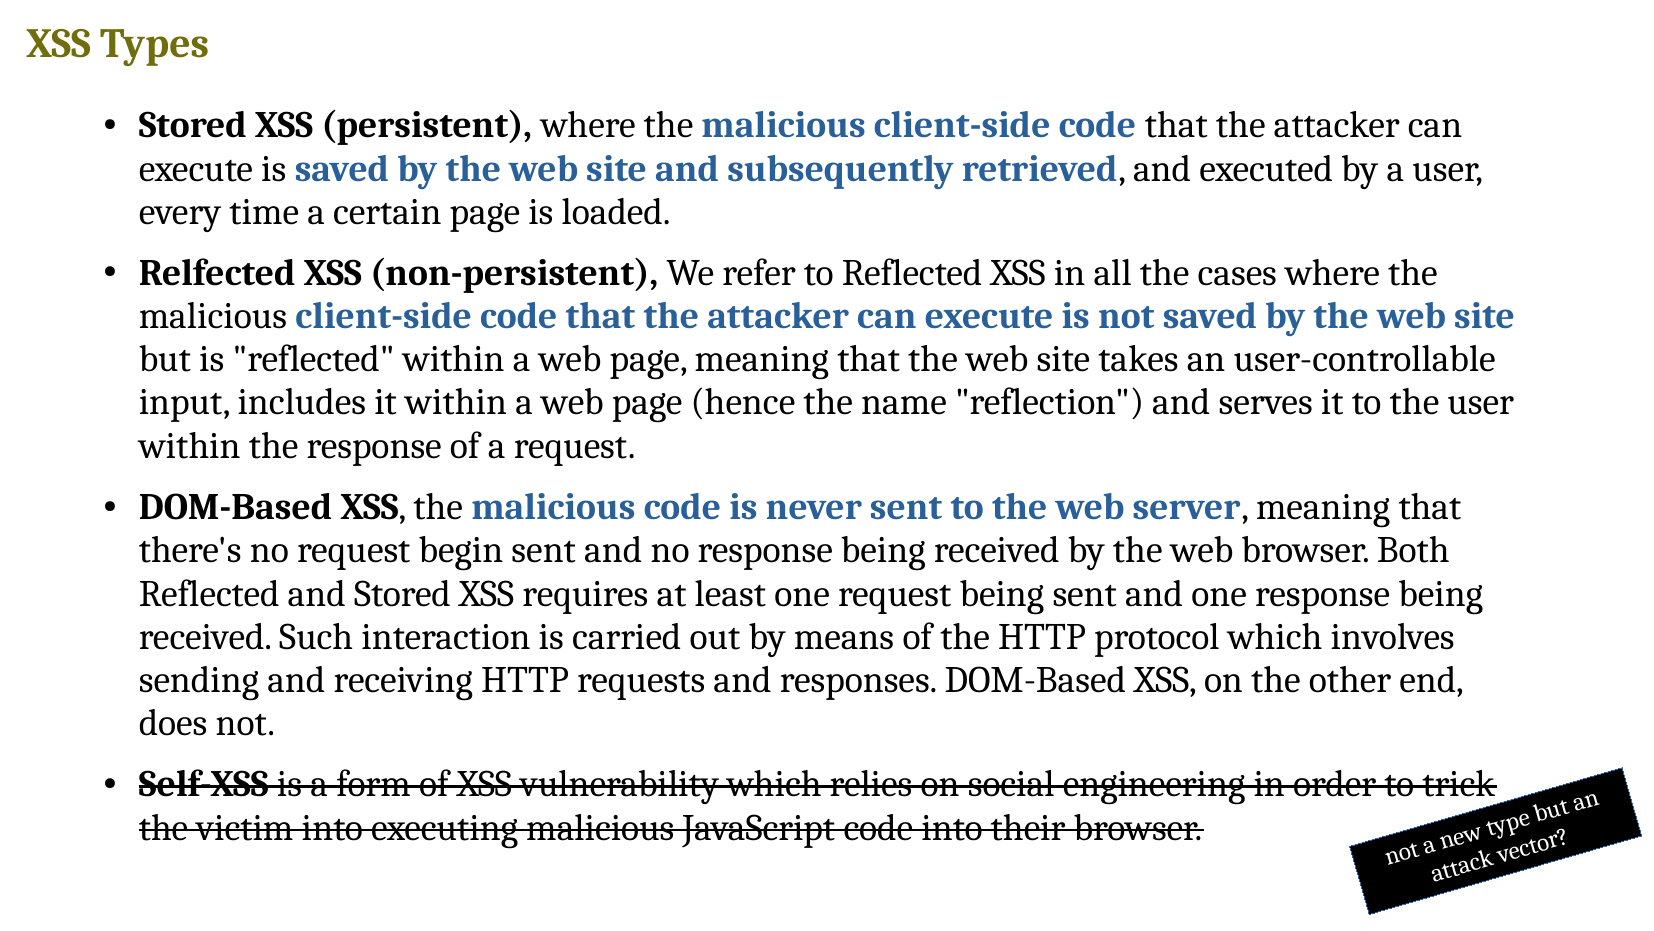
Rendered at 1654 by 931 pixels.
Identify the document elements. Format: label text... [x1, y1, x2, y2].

text_box Stored XSS (persistent), where the malicious client-side code that the attacker can execute is saved by the web site and subsequently retrieved, and executed by a user, every time a certain page is loaded. Relfected XSS (non-persistent), We refer to Reflected XSS in all the cases where the malicious client-side code that the attacker can execute is not saved by the web site but is "reflected" within a web page, meaning that the web site takes an user-controllable input, includes it within a web page (hence the name "reflection") and serves it to the user within the response of a request. DOM-Based XSS, the malicious code is never sent to the web server, meaning that there's no request begin sent and no response being received by the web browser. Both Reflected and Stored XSS requires at least one request being sent and one response being received. Such interaction is carried out by means of the HTTP protocol which involves sending and receiving HTTP requests and responses. DOM-Based XSS, on the other end, does not. Self-XSS is a form of XSS vulnerability which relies on social engineering in order to trick the victim into executing malicious JavaScript code into their browser. [88, 96, 1541, 869]
text_box not a new type but an attack vector? [1349, 767, 1642, 915]
text_box XSS Types [11, 12, 1193, 77]
